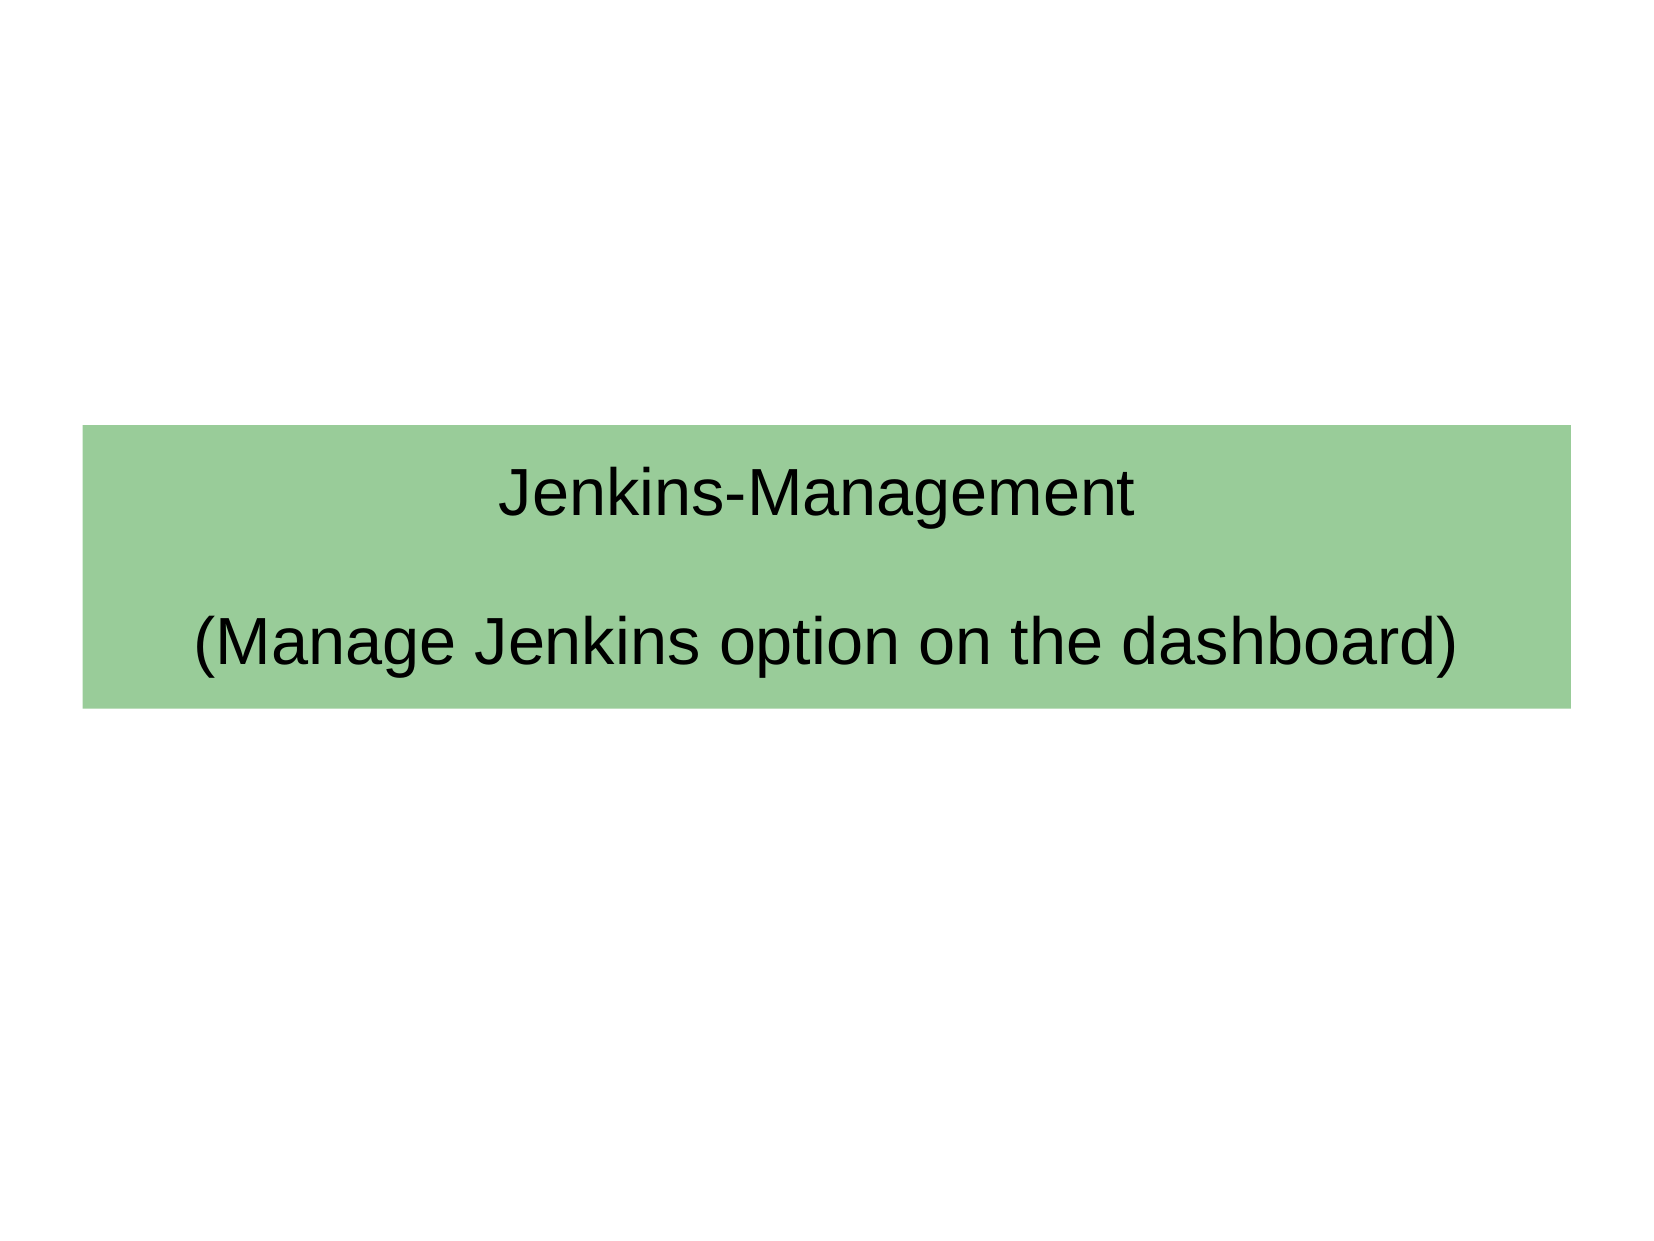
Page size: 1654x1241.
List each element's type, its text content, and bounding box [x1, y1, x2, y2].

subtitle Jenkins-Management (Manage Jenkins option on the dashboard) [82, 425, 1571, 709]
